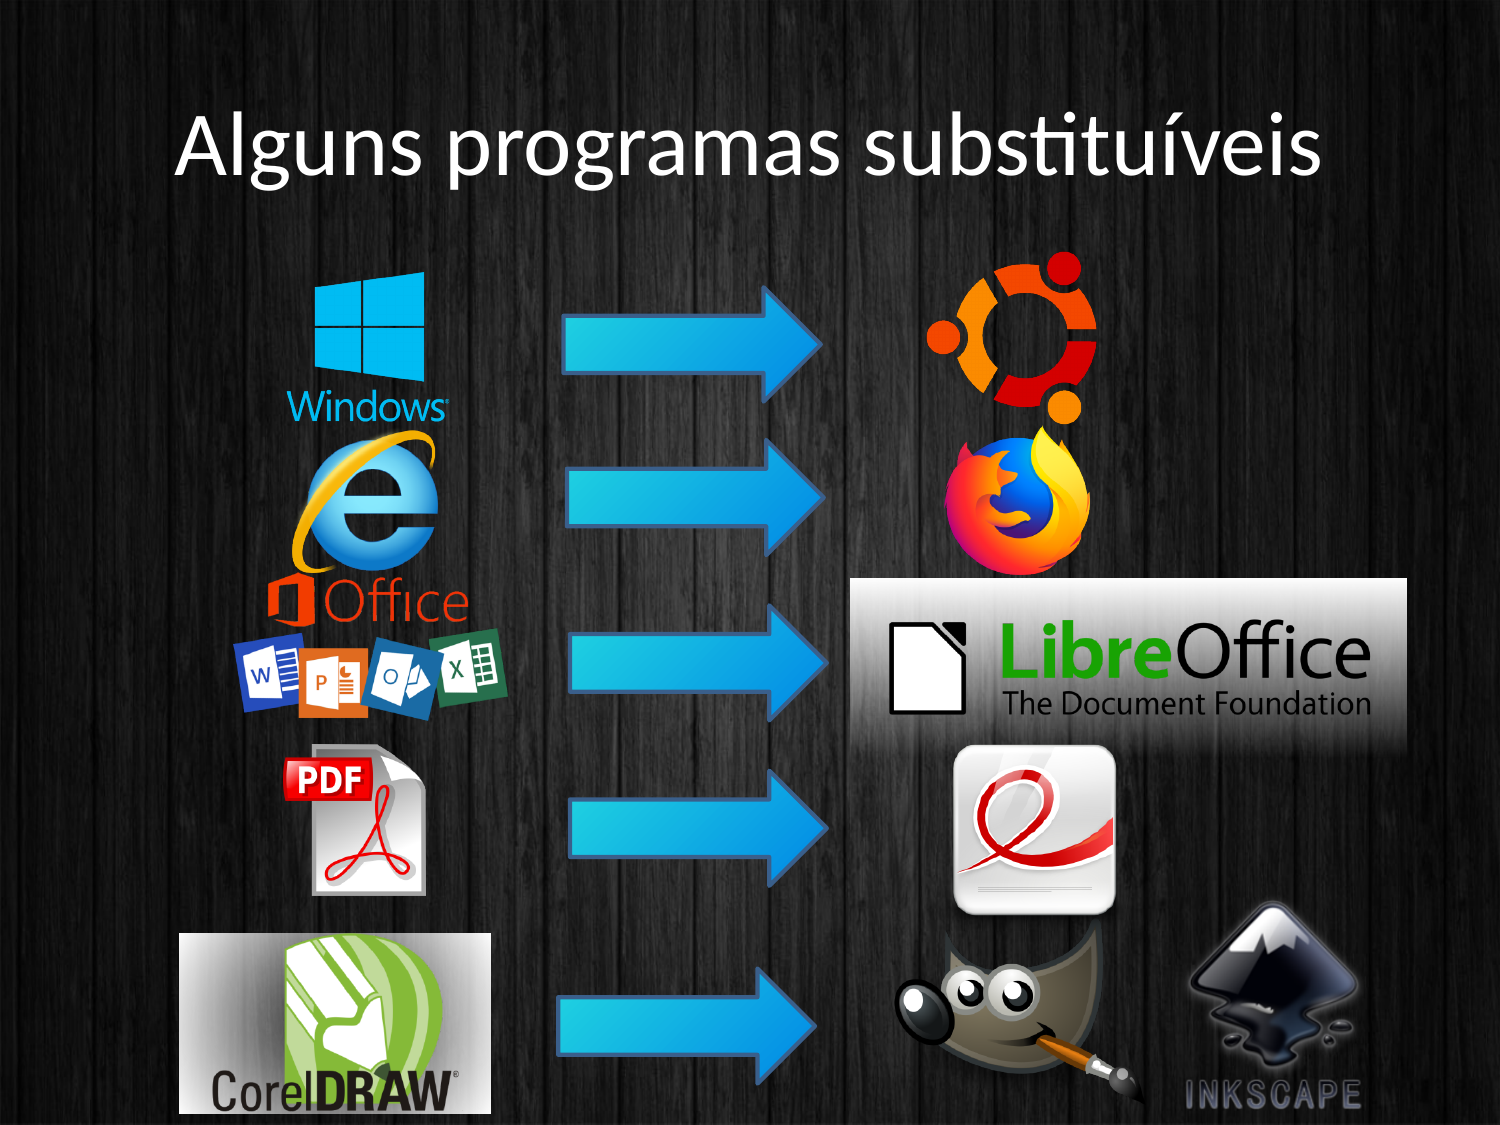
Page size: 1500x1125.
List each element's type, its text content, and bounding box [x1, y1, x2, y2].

picture [0, 0, 1500, 1125]
text_box [563, 287, 821, 402]
text_box [558, 968, 816, 1084]
text_box [566, 439, 824, 556]
text_box [570, 605, 827, 721]
text_box [570, 770, 827, 886]
title Alguns programas substituíveis [75, 45, 1425, 233]
